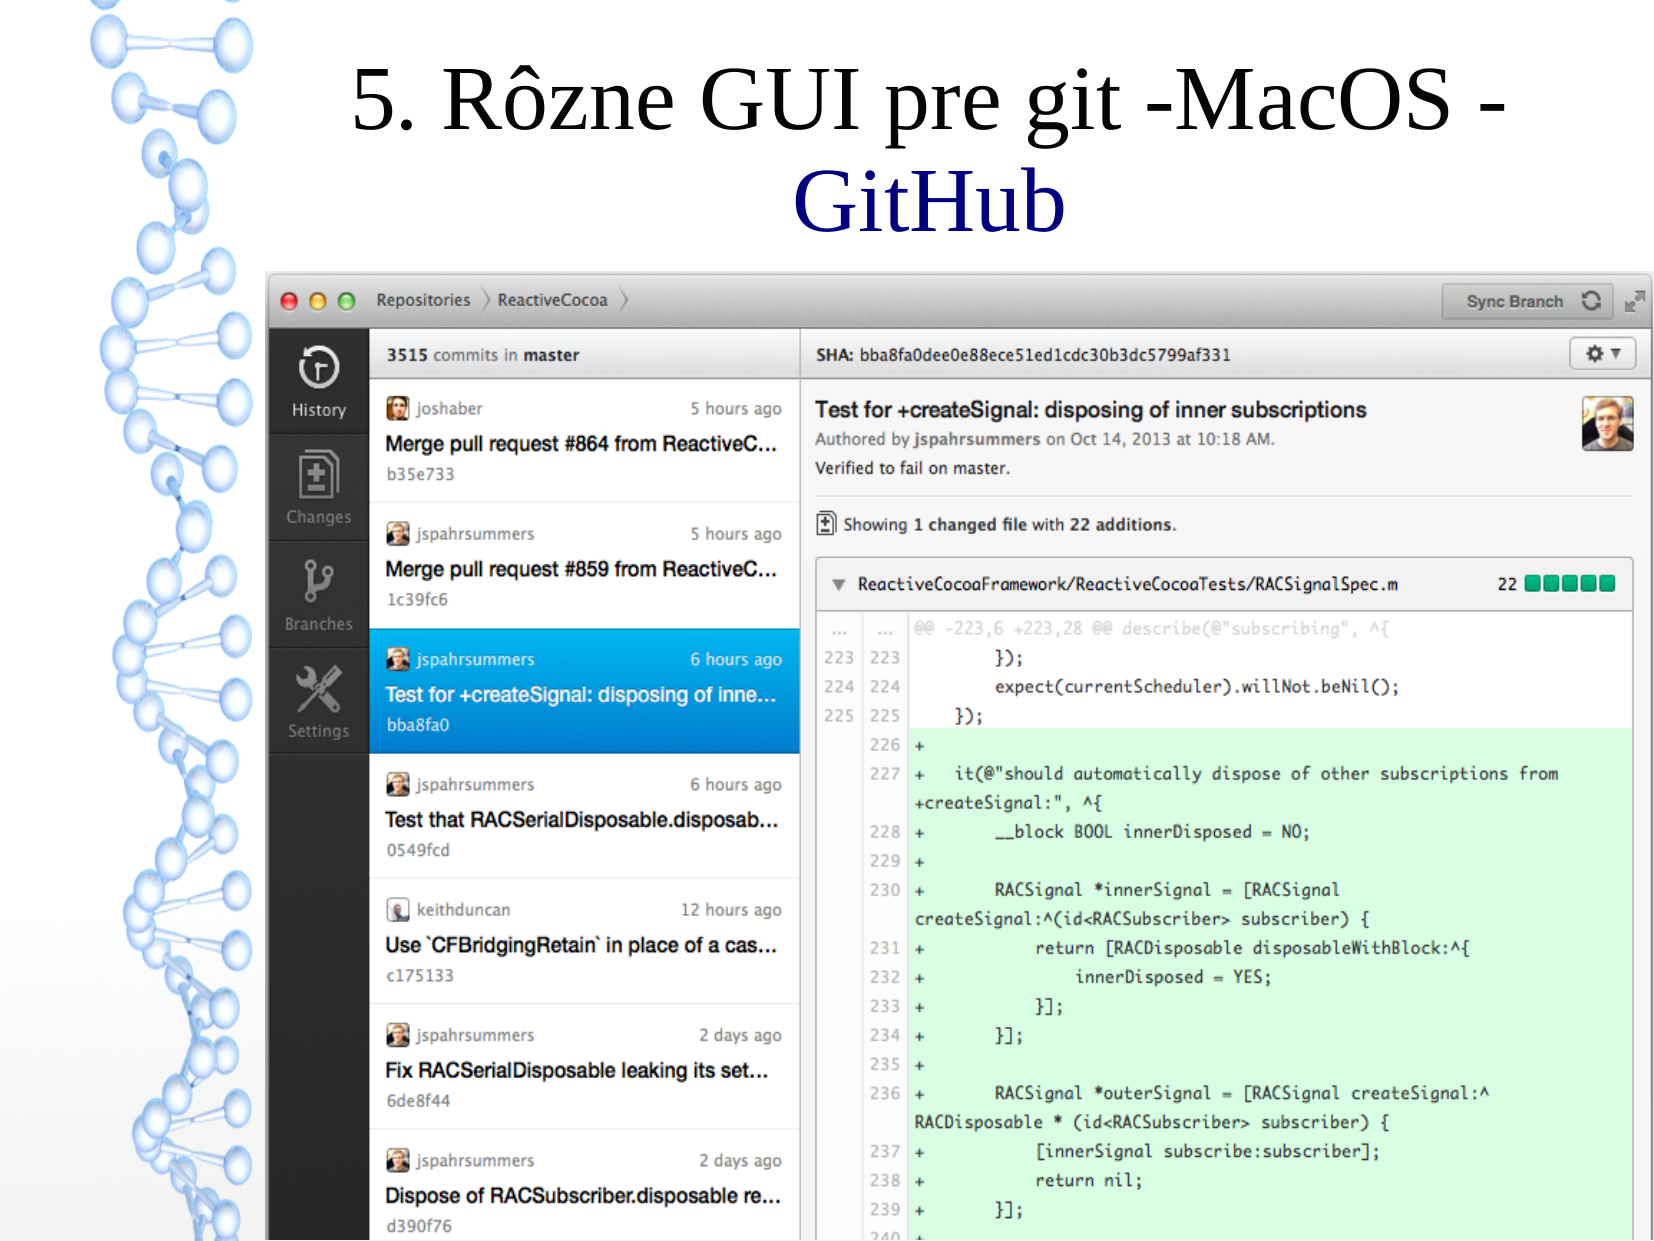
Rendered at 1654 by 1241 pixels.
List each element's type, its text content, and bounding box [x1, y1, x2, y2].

title 5. Rôzne GUI pre git -MacOS -GitHub [265, 27, 1595, 271]
picture [0, 0, 1654, 1241]
